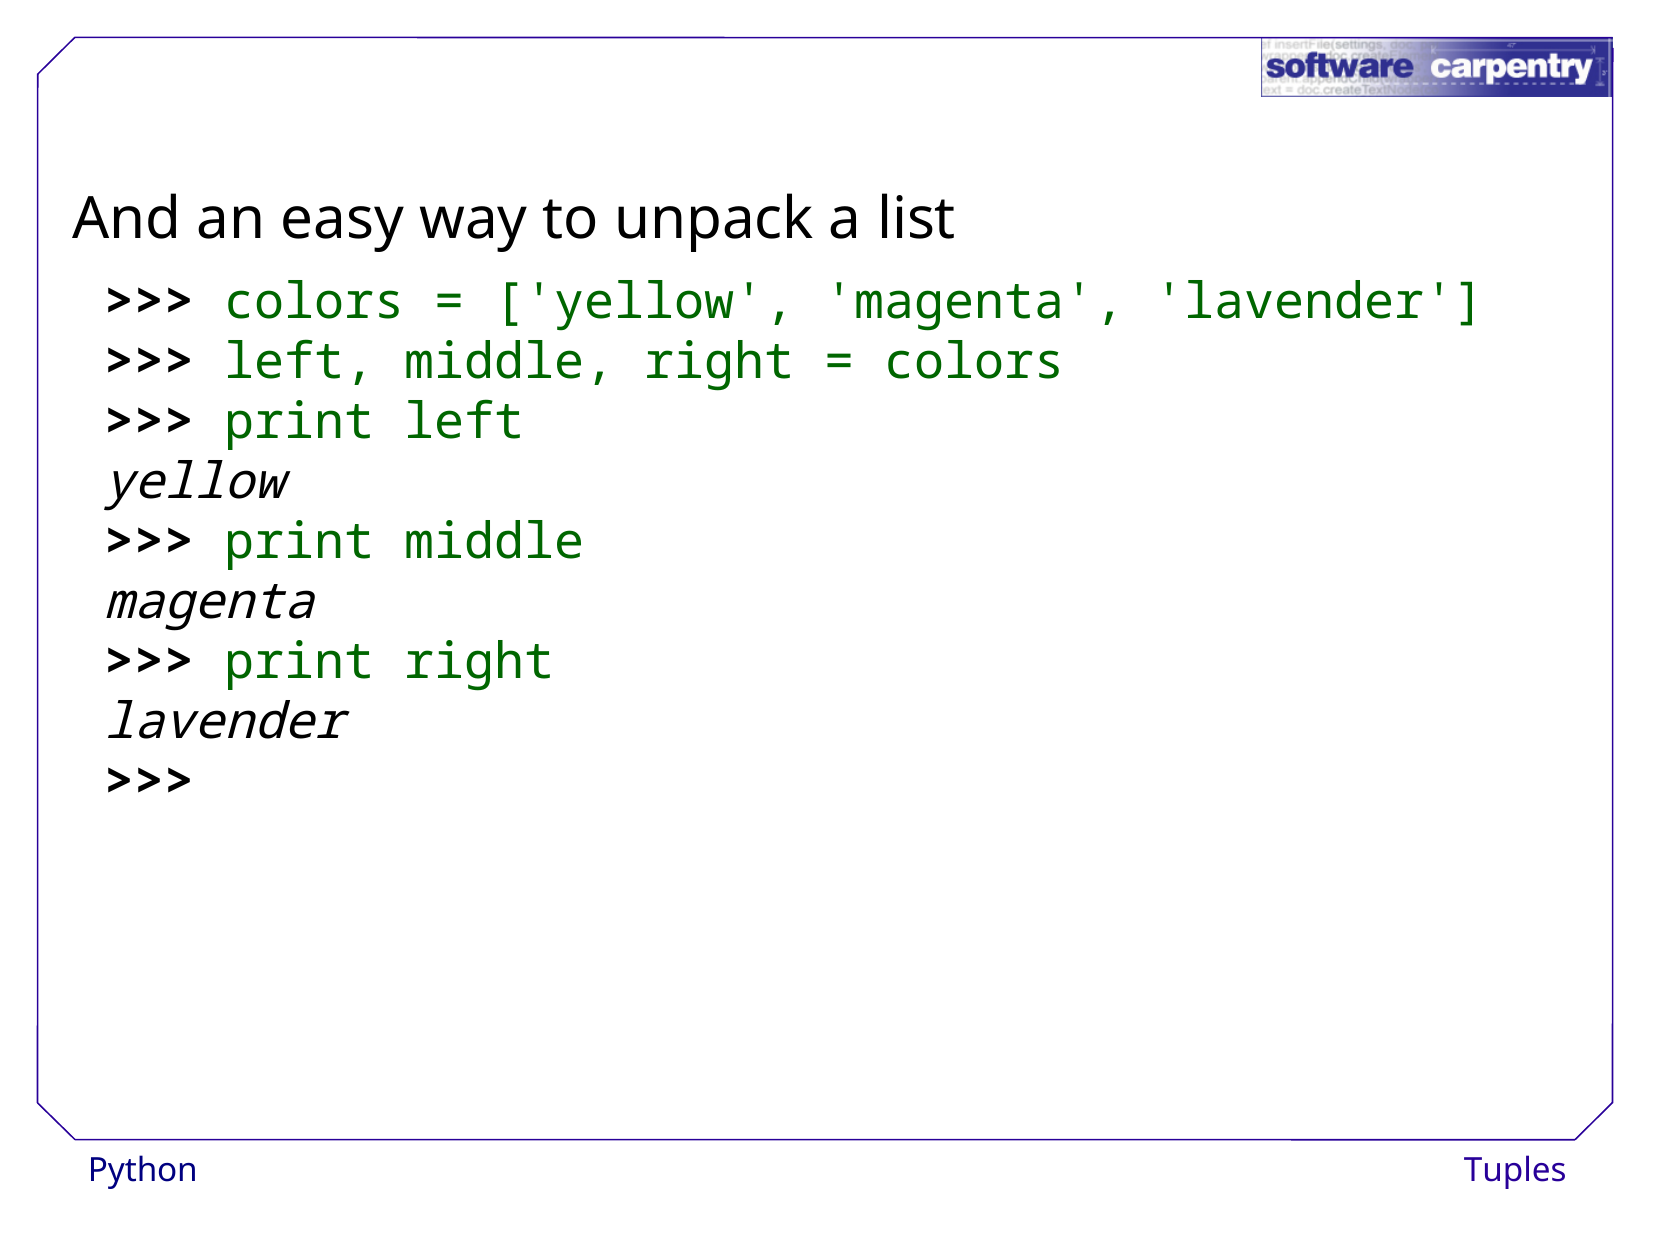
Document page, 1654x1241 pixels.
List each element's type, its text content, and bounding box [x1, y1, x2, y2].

text_box >>> colors = ['yellow', 'magenta', 'lavender'] >>> left, middle, right = colors >>> print left yellow >>> print middle magenta >>> print right lavender >>> [89, 260, 1319, 828]
picture [1261, 39, 1613, 97]
text_box And an easy way to unpack a list [57, 138, 1122, 259]
